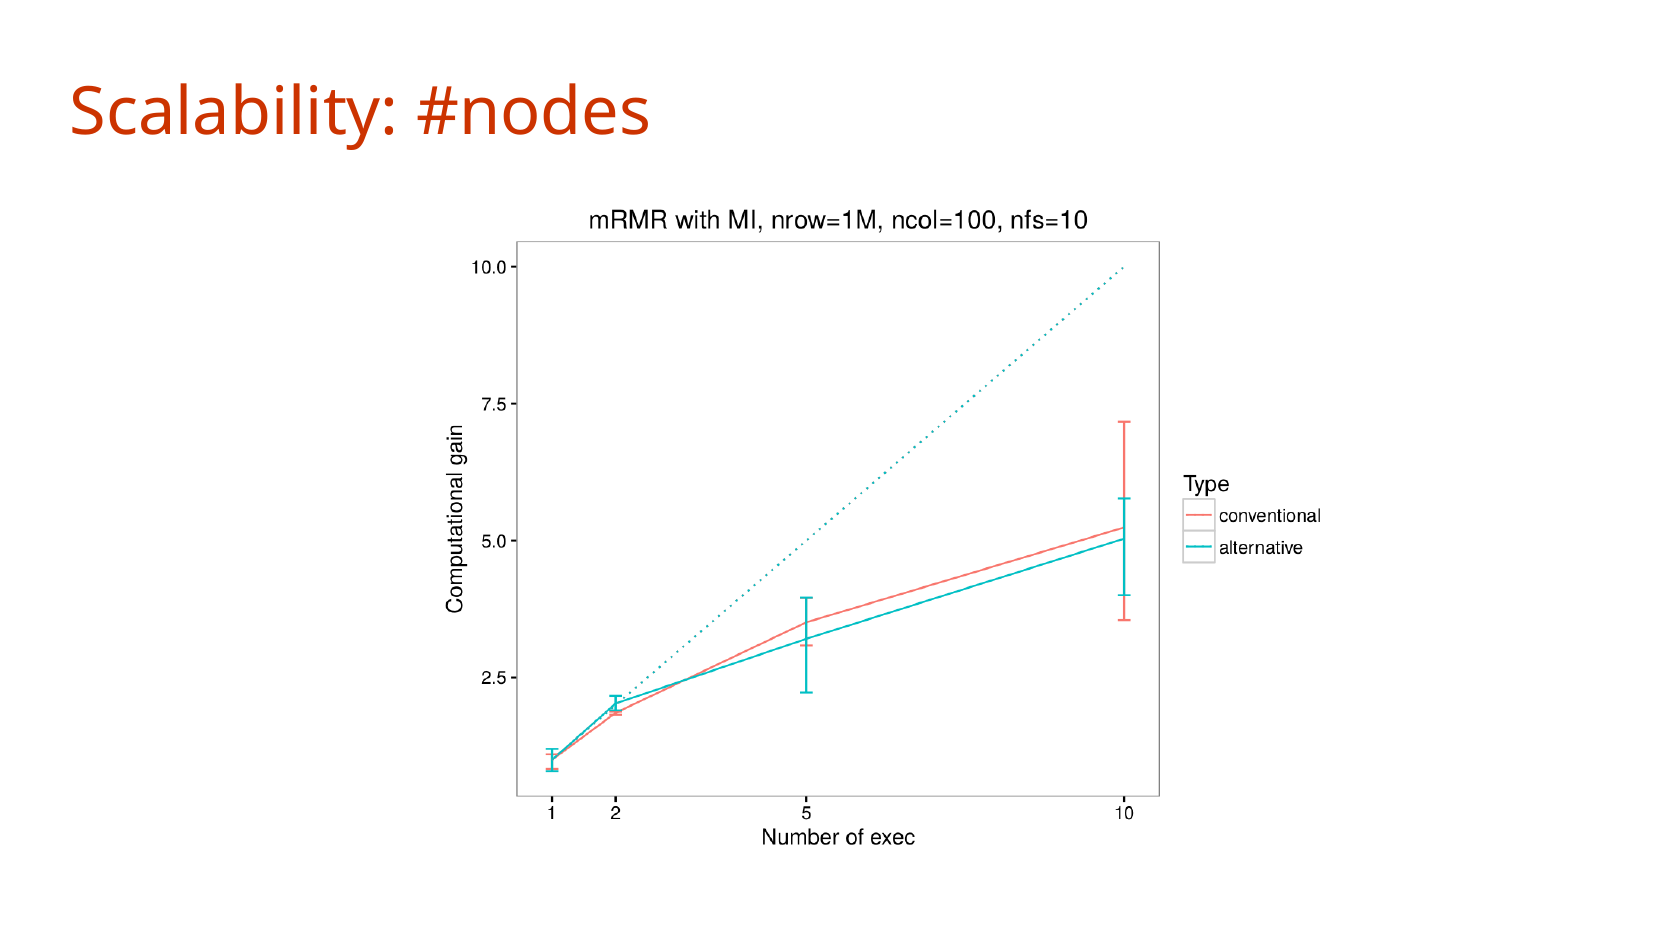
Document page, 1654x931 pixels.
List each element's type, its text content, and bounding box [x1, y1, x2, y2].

picture [436, 197, 1332, 857]
text_box Scalability: #nodes [54, 55, 833, 153]
